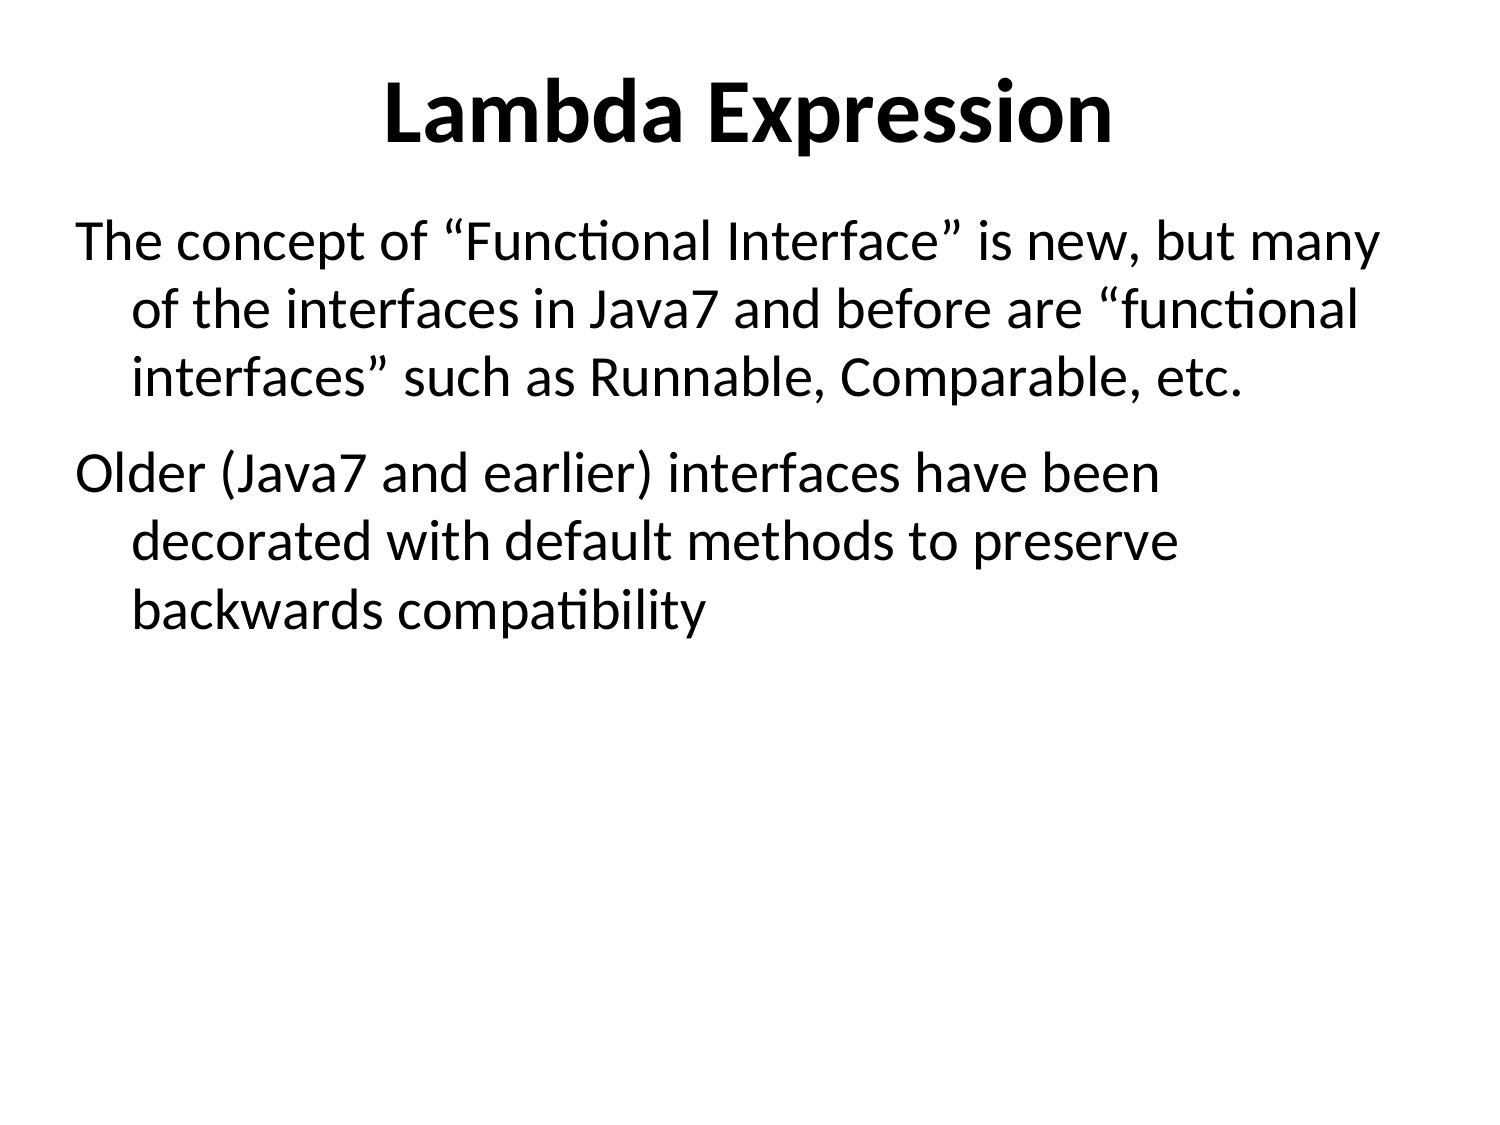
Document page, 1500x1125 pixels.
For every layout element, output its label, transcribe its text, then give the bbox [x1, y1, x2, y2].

list The concept of “Functional Interface” is new, but many of the interfaces in Java7 and before are “functional interfaces” such as Runnable, Comparable, etc. Older (Java7 and earlier) interfaces have been decorated with default methods to preserve backwards compatibility [75, 204, 1395, 1075]
title Lambda Expression [75, 44, 1425, 177]
